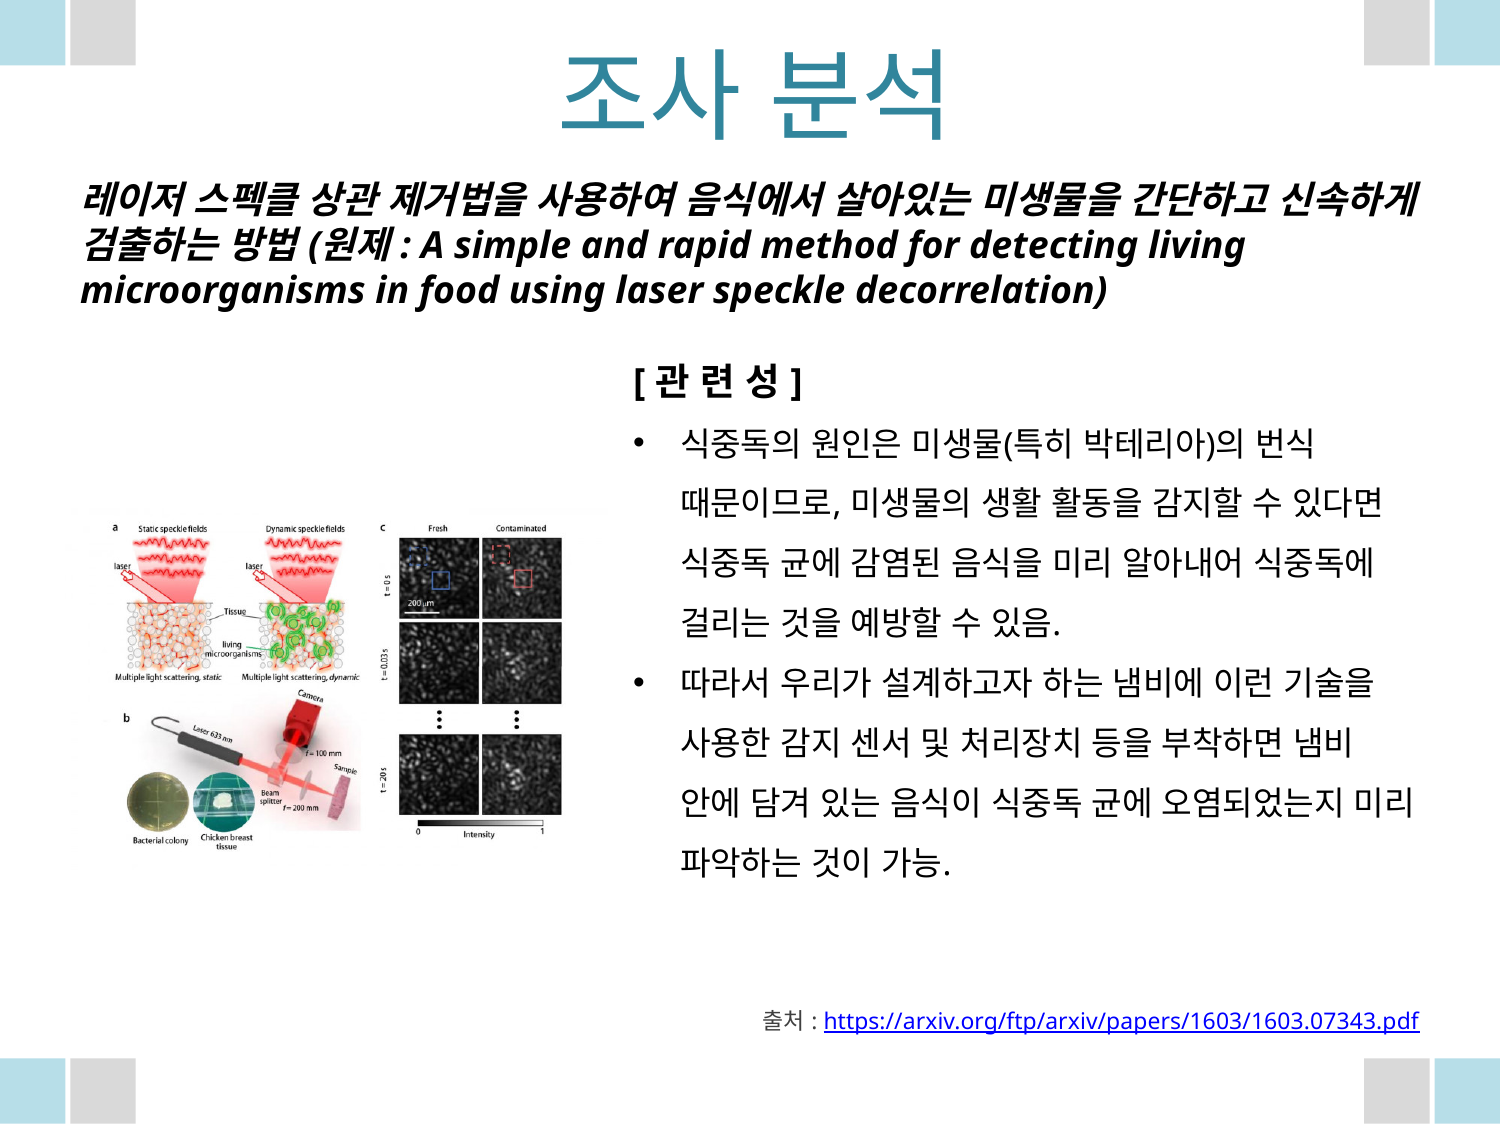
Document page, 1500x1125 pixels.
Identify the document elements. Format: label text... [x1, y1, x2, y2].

text_box [0, 0, 66, 66]
text_box [0, 1058, 66, 1124]
text_box 조사 분석 [277, 25, 1235, 161]
text_box [70, 1058, 136, 1124]
text_box 출처 : https://arxiv.org/ftp/arxiv/papers/1603/1603.07343.pdf [520, 999, 1435, 1046]
text_box [1434, 1058, 1500, 1124]
text_box [1364, 1058, 1430, 1124]
text_box [1434, 0, 1500, 66]
text_box 레이저 스펙클 상관 제거법을 사용하여 음식에서 살아있는 미생물을 간단하고 신속하게 검출하는 방법 (원제 : A simple and rapid method for detecting living microorganisms in food using laser speckle decorrelation) [65, 168, 1435, 319]
picture [65, 508, 608, 870]
text_box [ 관 련 성 ] 식중독의 원인은 미생물(특히 박테리아)의 번식 때문이므로, 미생물의 생활 활동을 감지할 수 있다면 식중독 균에 감염된 음식을 미리 알아내어 식중독에 걸리는 것을 예방할 수 있음. 따라서 우리가 설계하고자 하는 냄비에 이런 기술을 사용한 감지 센서 및 처리장치 등을 부착하면 냄비 안에 담겨 있는 음식이 식중독 균에 오염되었는지 미리 파악하는 것이 가능. [618, 327, 1435, 890]
text_box [70, 0, 136, 66]
text_box [1364, 0, 1430, 66]
